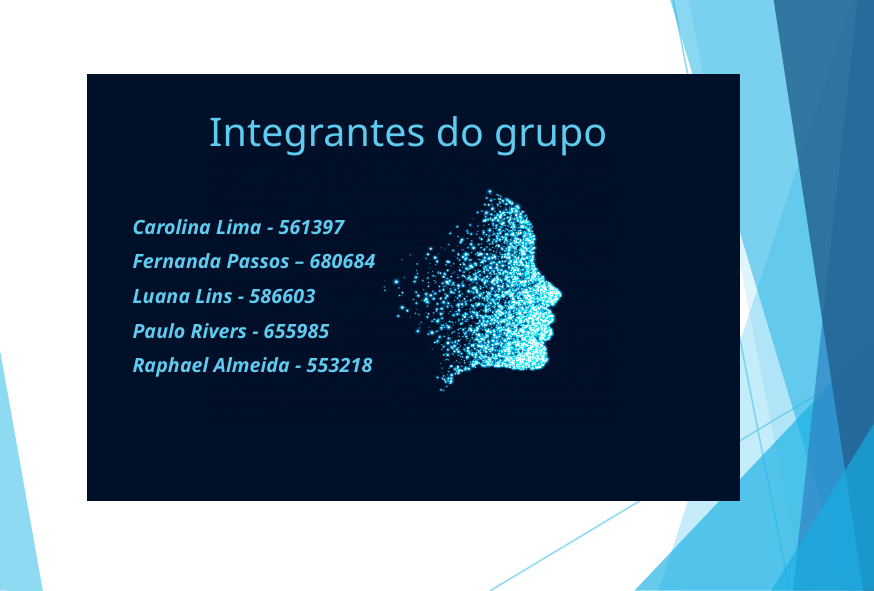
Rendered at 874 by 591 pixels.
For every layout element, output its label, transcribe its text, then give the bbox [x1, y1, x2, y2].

list Carolina Lima - 561397 Fernanda Passos – 680684 Luana Lins - 586603 Paulo Rivers - 655985 Raphael Almeida - 553218 [117, 207, 874, 550]
picture [87, 74, 740, 501]
title Integrantes do grupo [194, 99, 874, 149]
